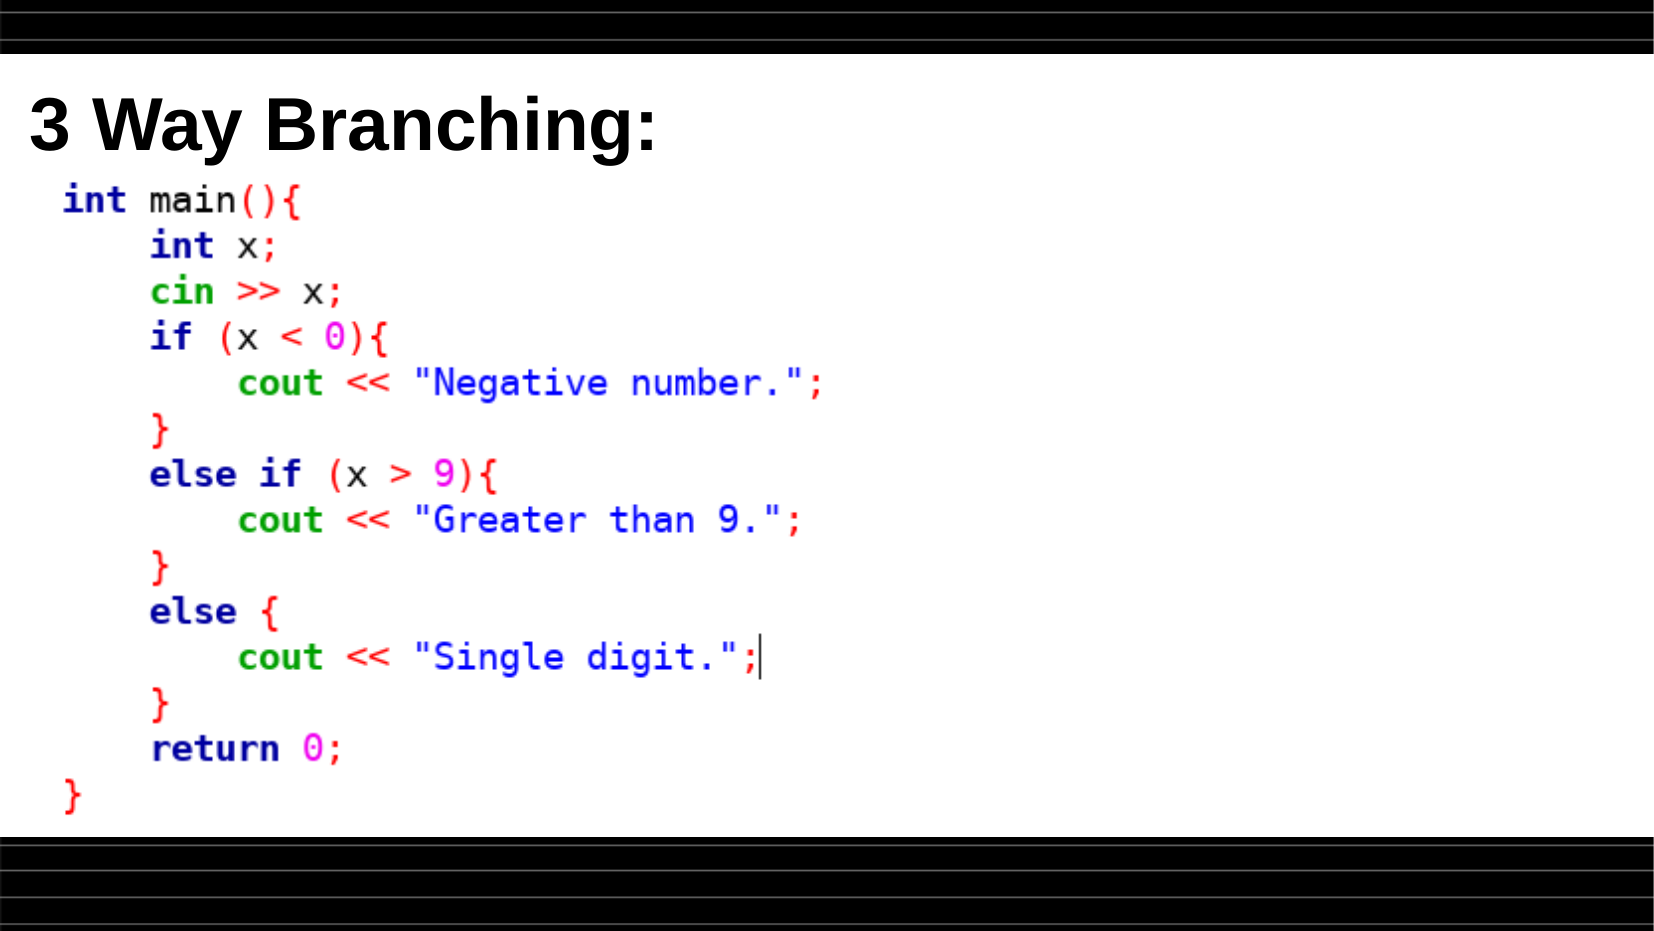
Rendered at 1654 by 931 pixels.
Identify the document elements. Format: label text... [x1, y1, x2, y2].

picture [0, 837, 1654, 931]
text_box 3 Way Branching: [15, 75, 1591, 174]
picture [60, 173, 841, 829]
picture [0, 0, 1654, 54]
